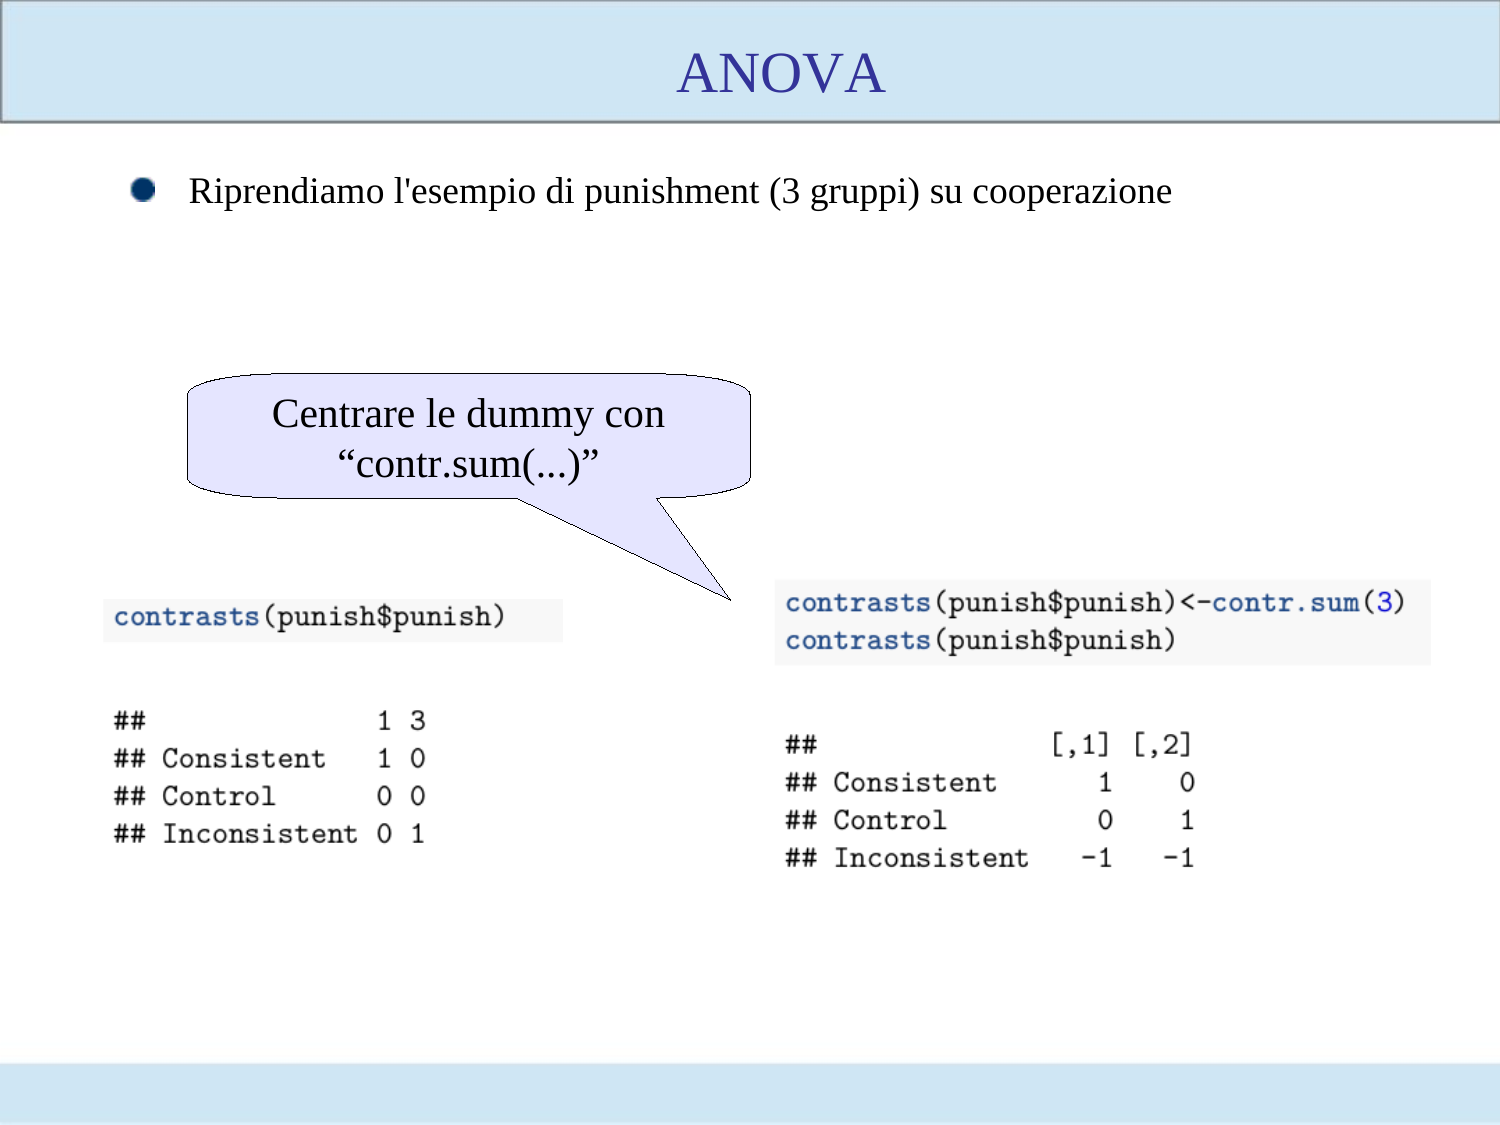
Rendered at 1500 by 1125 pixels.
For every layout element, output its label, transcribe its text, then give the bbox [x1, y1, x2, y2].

picture [0, 0, 1500, 1125]
text_box Centrare le dummy con “contr.sum(...)” [187, 373, 751, 601]
text_box Riprendiamo l'esempio di punishment (3 gruppi) su cooperazione [112, 157, 1476, 219]
title ANOVA [249, 21, 1313, 117]
